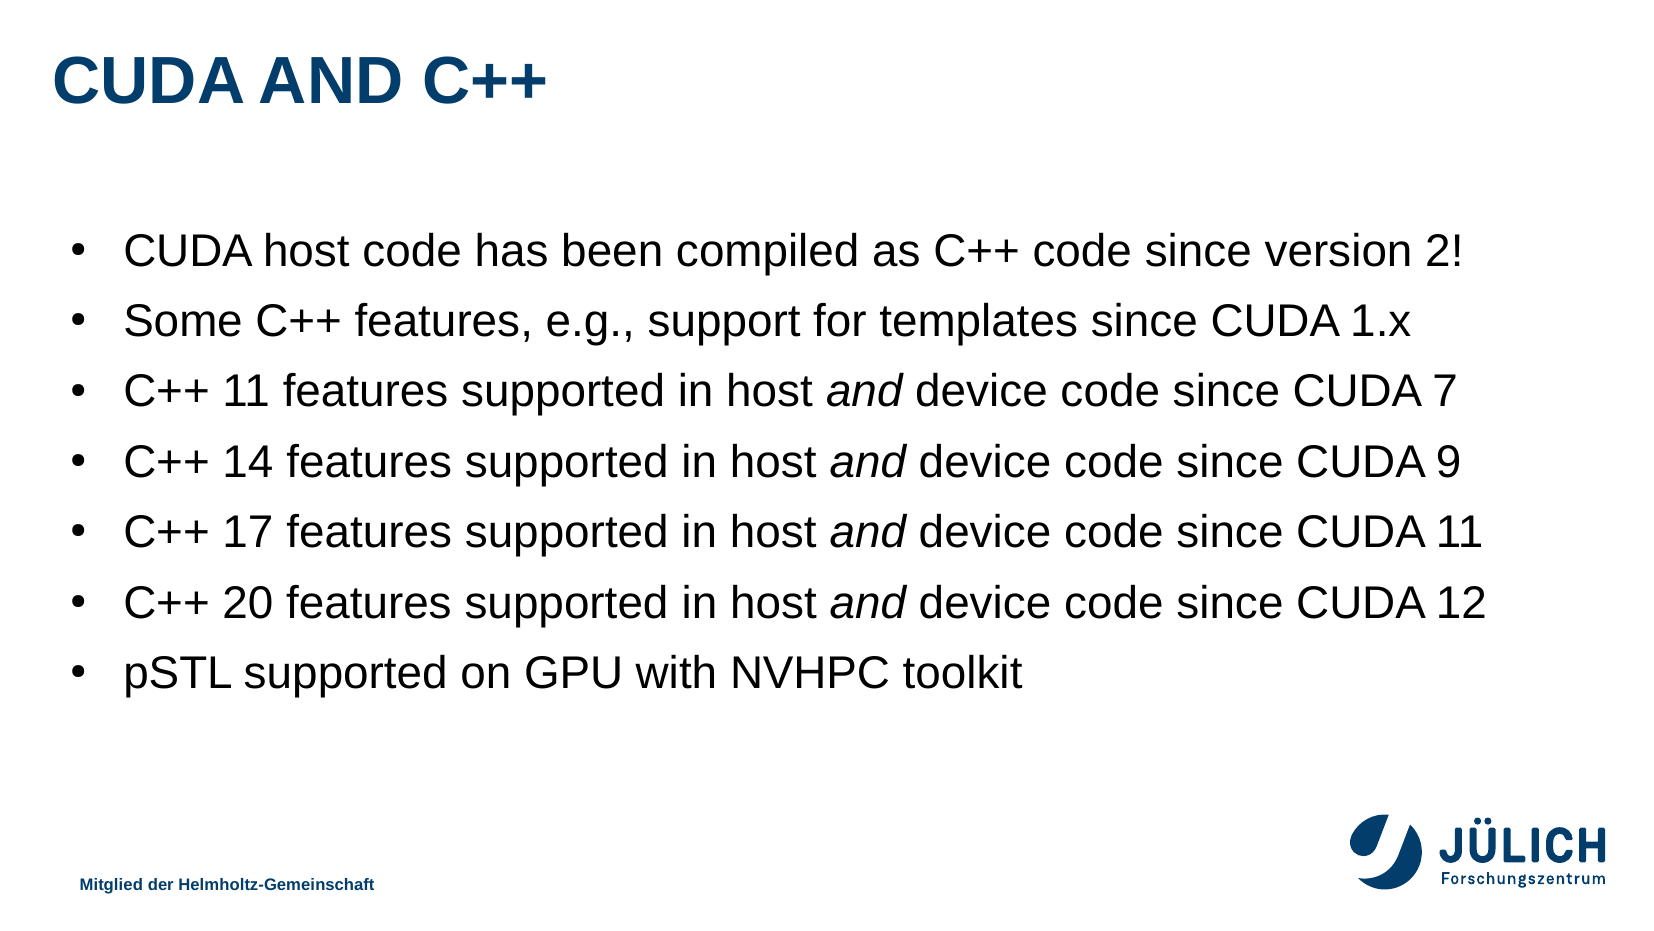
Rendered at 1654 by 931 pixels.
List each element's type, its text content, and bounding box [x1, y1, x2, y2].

list CUDA host code has been compiled as C++ code since version 2! Some C++ features, e.g., support for templates since CUDA 1.x C++ 11 features supported in host and device code since CUDA 7 C++ 14 features supported in host and device code since CUDA 9 C++ 17 features supported in host and device code since CUDA 11 C++ 20 features supported in host and device code since CUDA 12 pSTL supported on GPU with NVHPC toolkit [52, 217, 1606, 757]
title CUDA and C++ [52, 43, 1606, 194]
